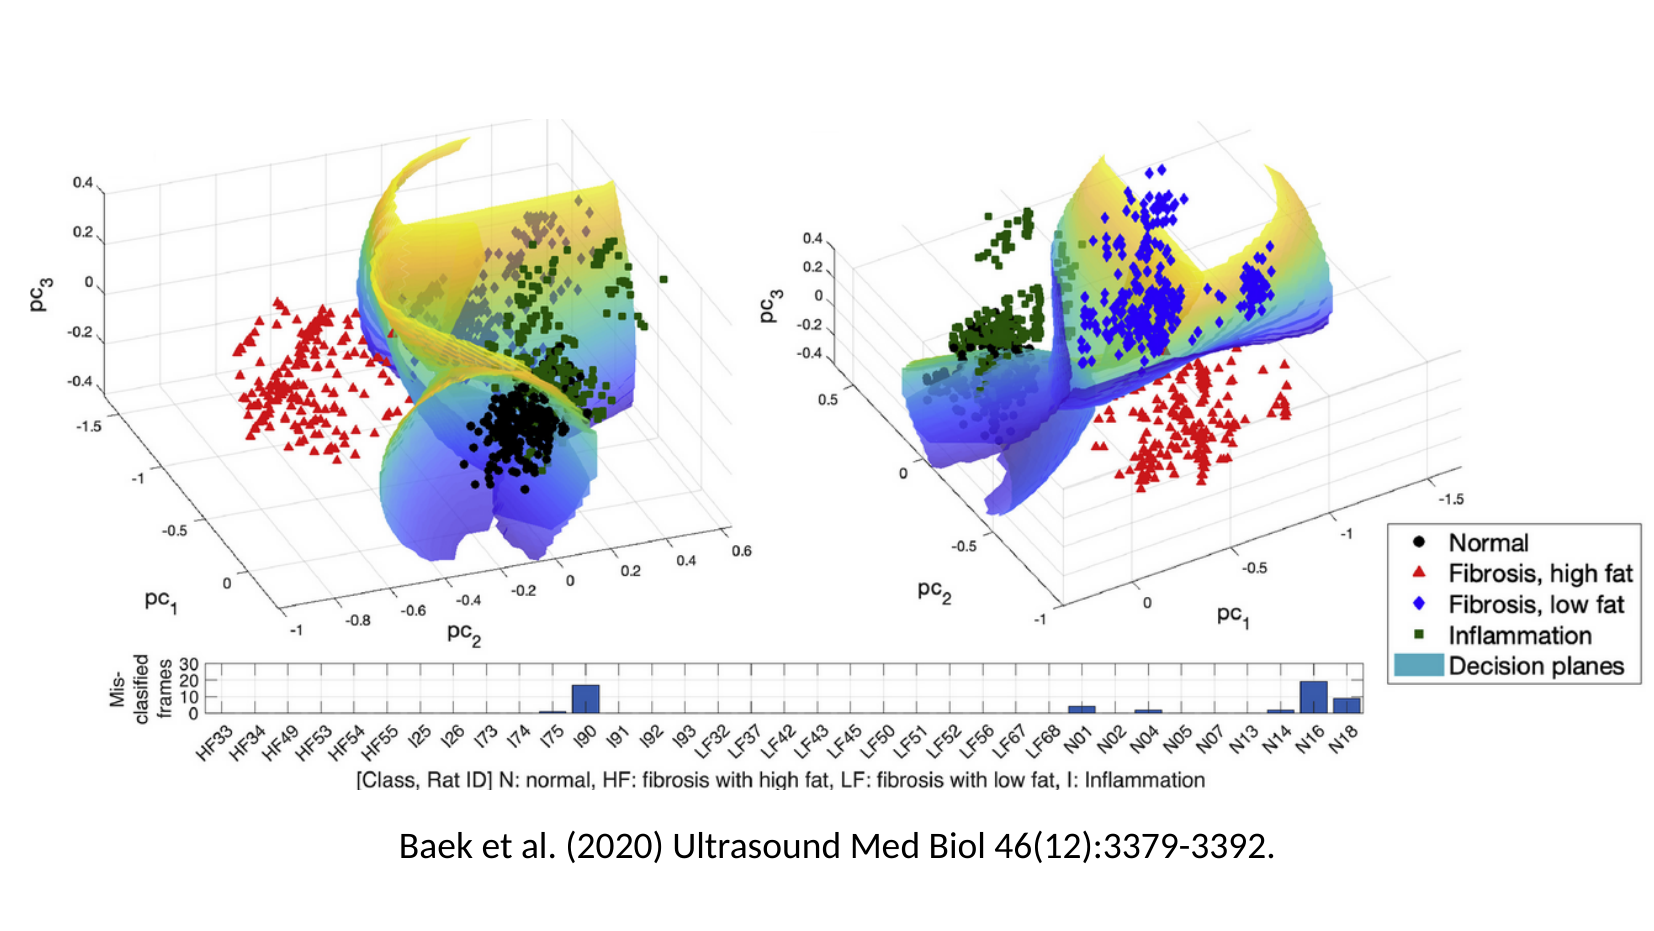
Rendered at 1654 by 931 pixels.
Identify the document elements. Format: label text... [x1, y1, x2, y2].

picture [30, 119, 1646, 790]
text_box Baek et al. (2020) Ultrasound Med Biol 46(12):3379-3392. [384, 813, 1292, 874]
